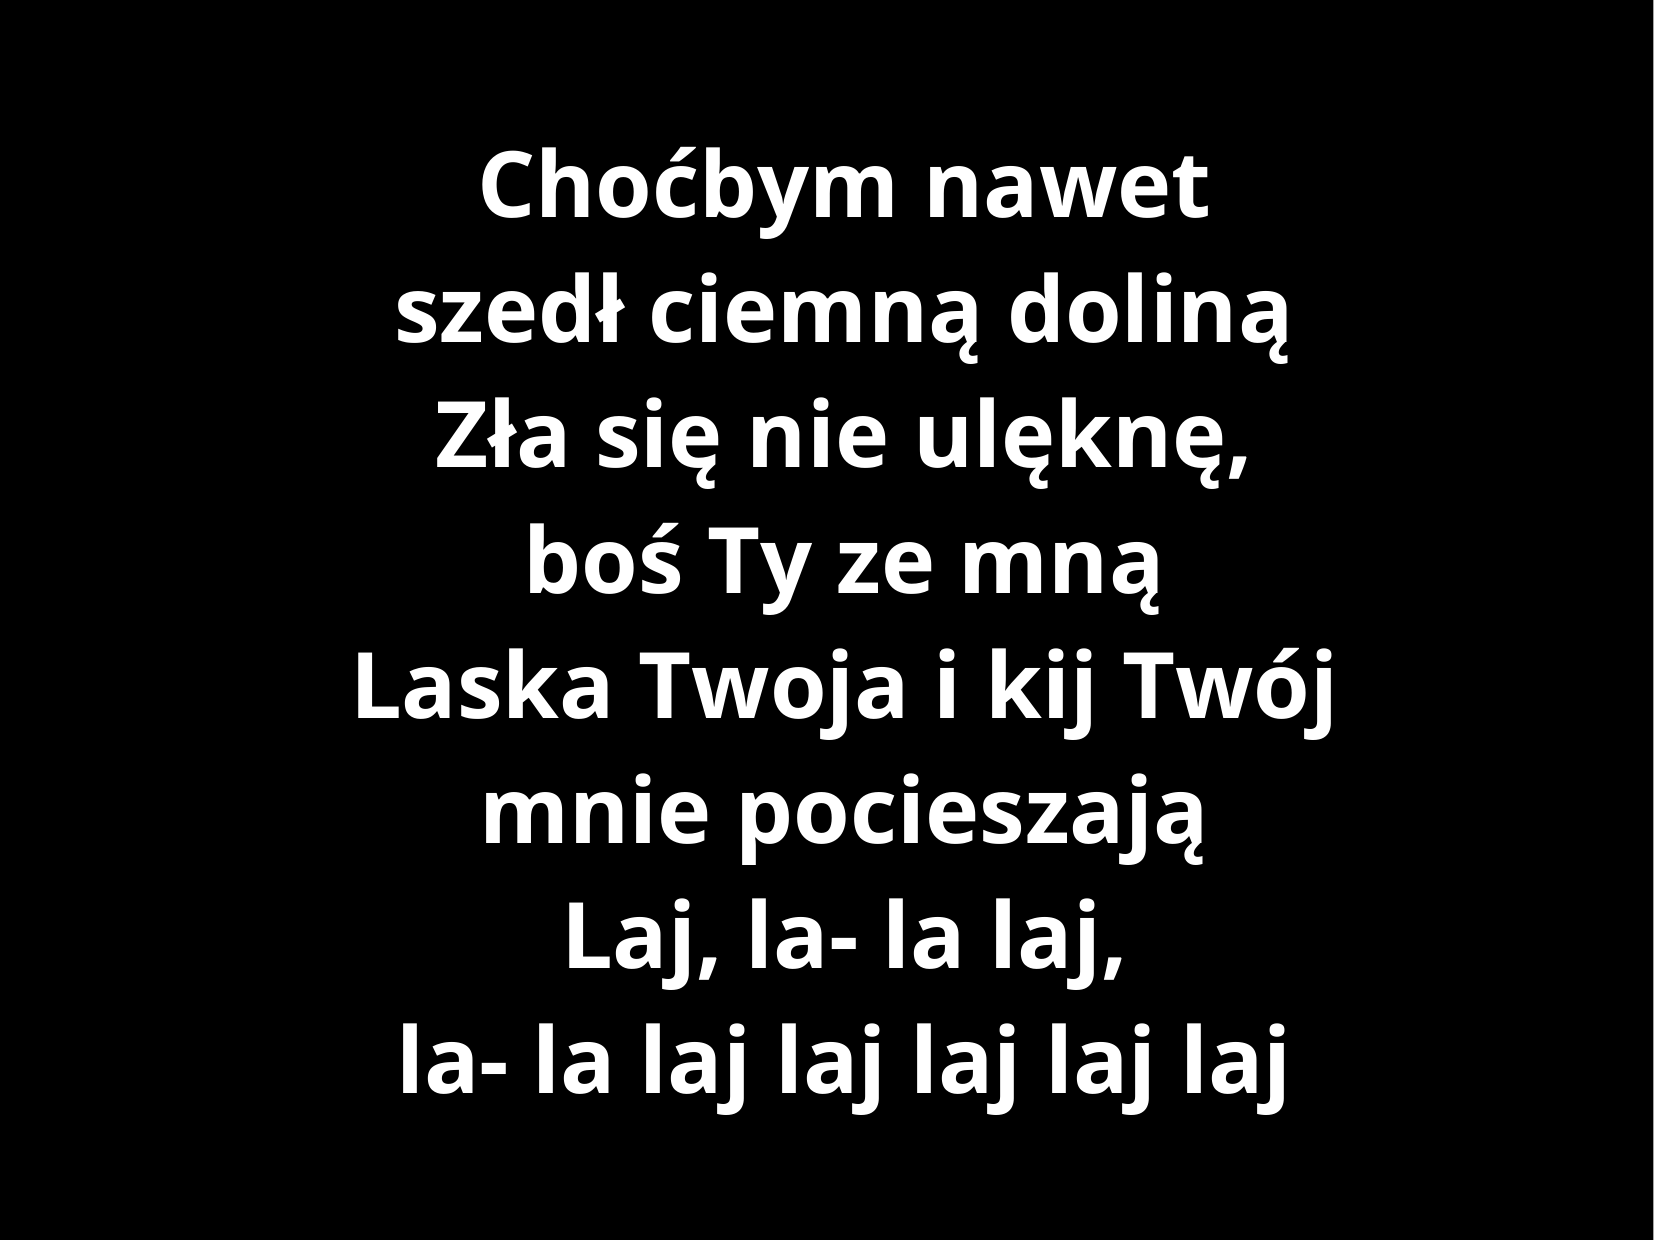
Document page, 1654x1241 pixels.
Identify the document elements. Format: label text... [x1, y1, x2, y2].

subtitle Choćbym nawet szedł ciemną doliną Zła się nie ulęknę, boś Ty ze mną Laska Twoja i kij Twój mnie pocieszają Laj, la- la laj, la- la laj laj laj laj laj [0, 0, 1654, 1241]
